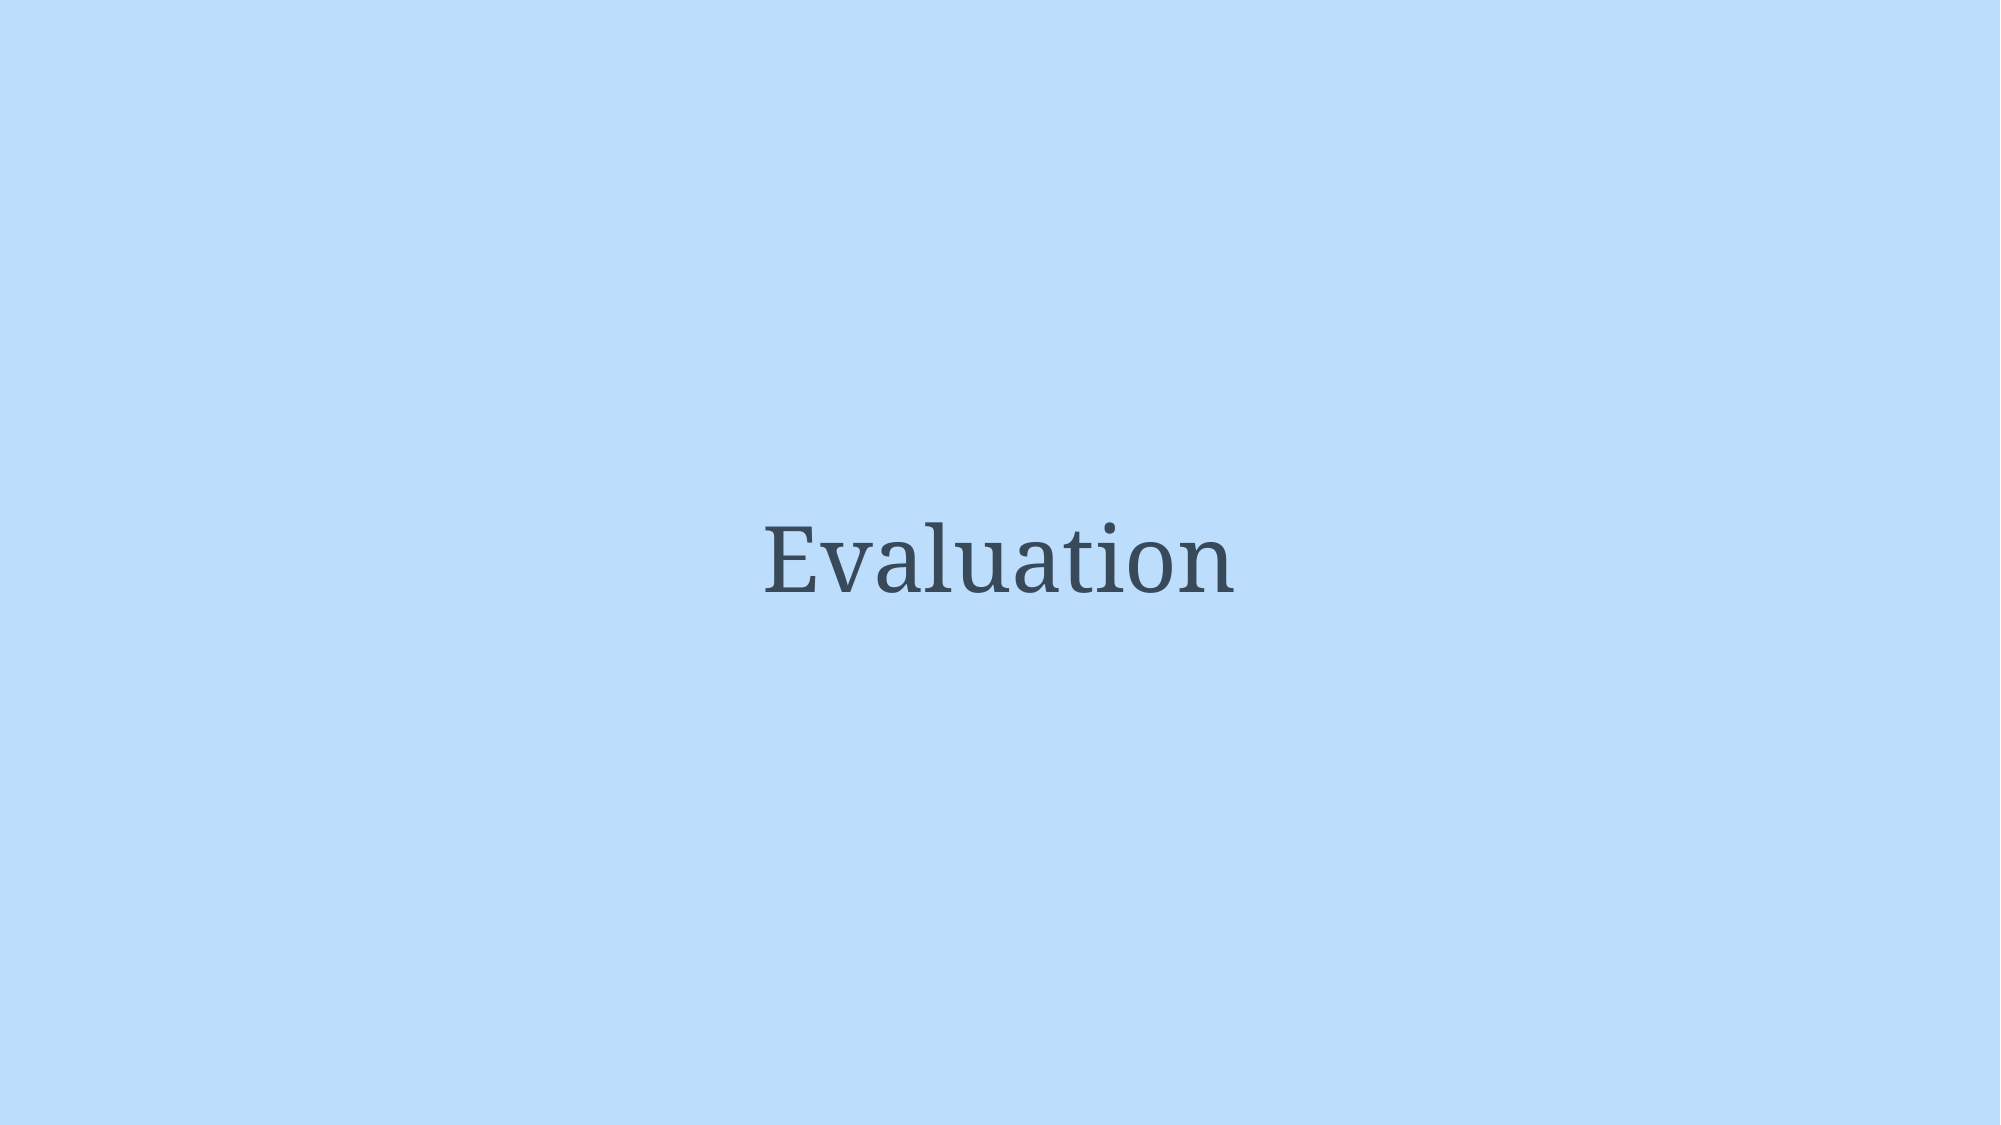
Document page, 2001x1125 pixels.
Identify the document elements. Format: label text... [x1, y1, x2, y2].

title Evaluation [137, 487, 1863, 638]
